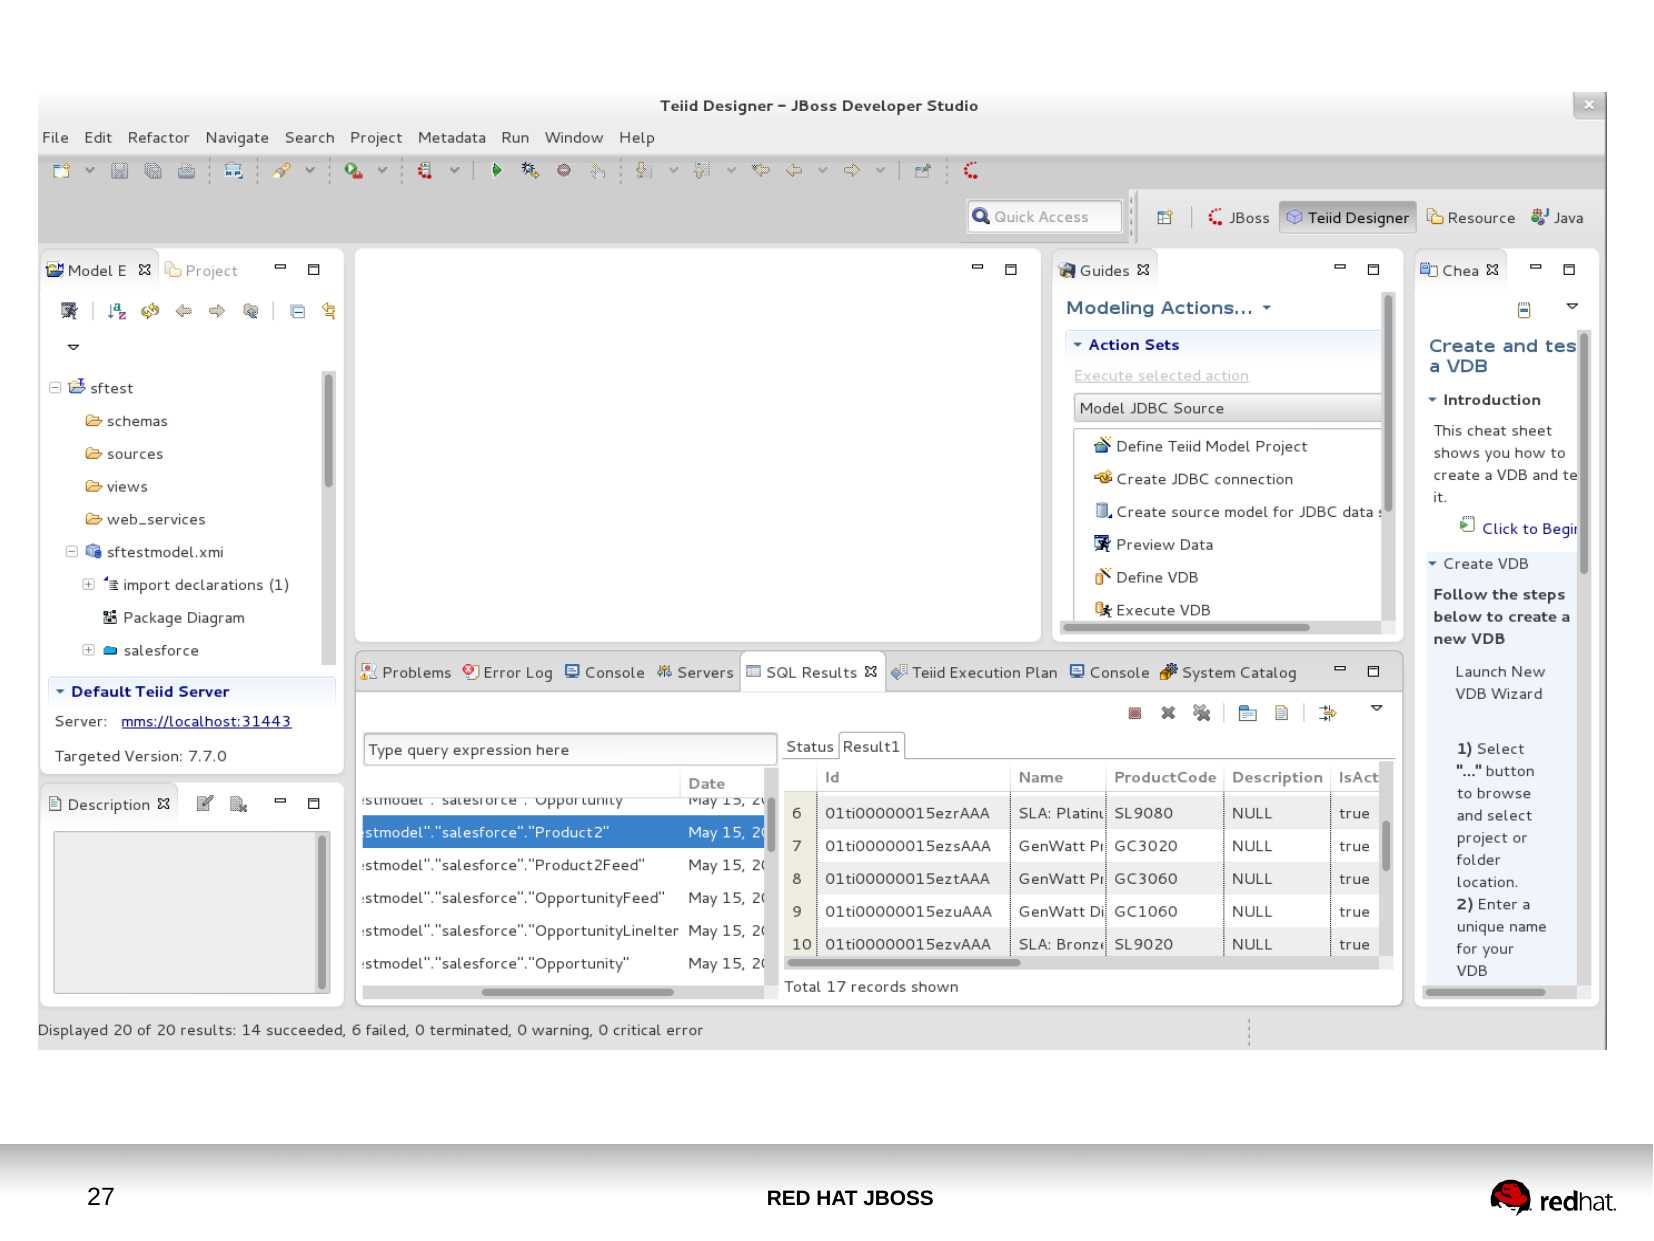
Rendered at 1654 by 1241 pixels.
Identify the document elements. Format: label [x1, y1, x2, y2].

picture [0, 1144, 1653, 1241]
picture [38, 92, 1607, 1051]
